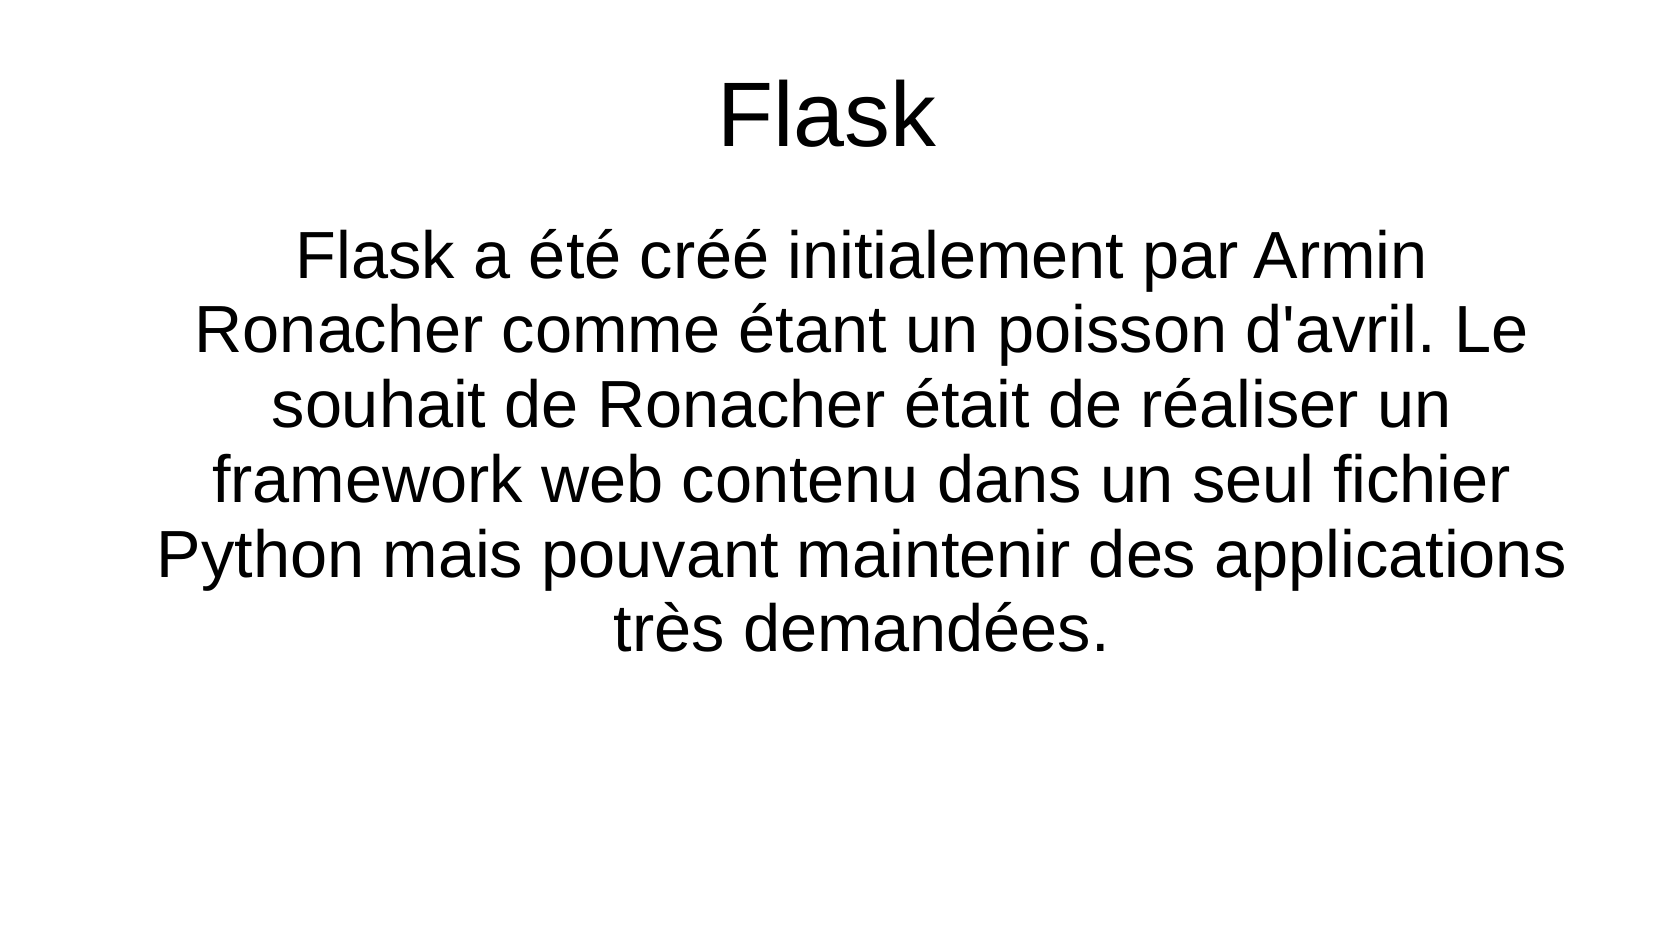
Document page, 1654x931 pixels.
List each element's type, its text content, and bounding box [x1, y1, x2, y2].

title Flask [82, 37, 1571, 193]
list Flask a été créé initialement par Armin Ronacher comme étant un poisson d'avril. Le souhait de Ronacher était de réaliser un framework web contenu dans un seul fichier Python mais pouvant maintenir des applications très demandées. [82, 217, 1571, 758]
